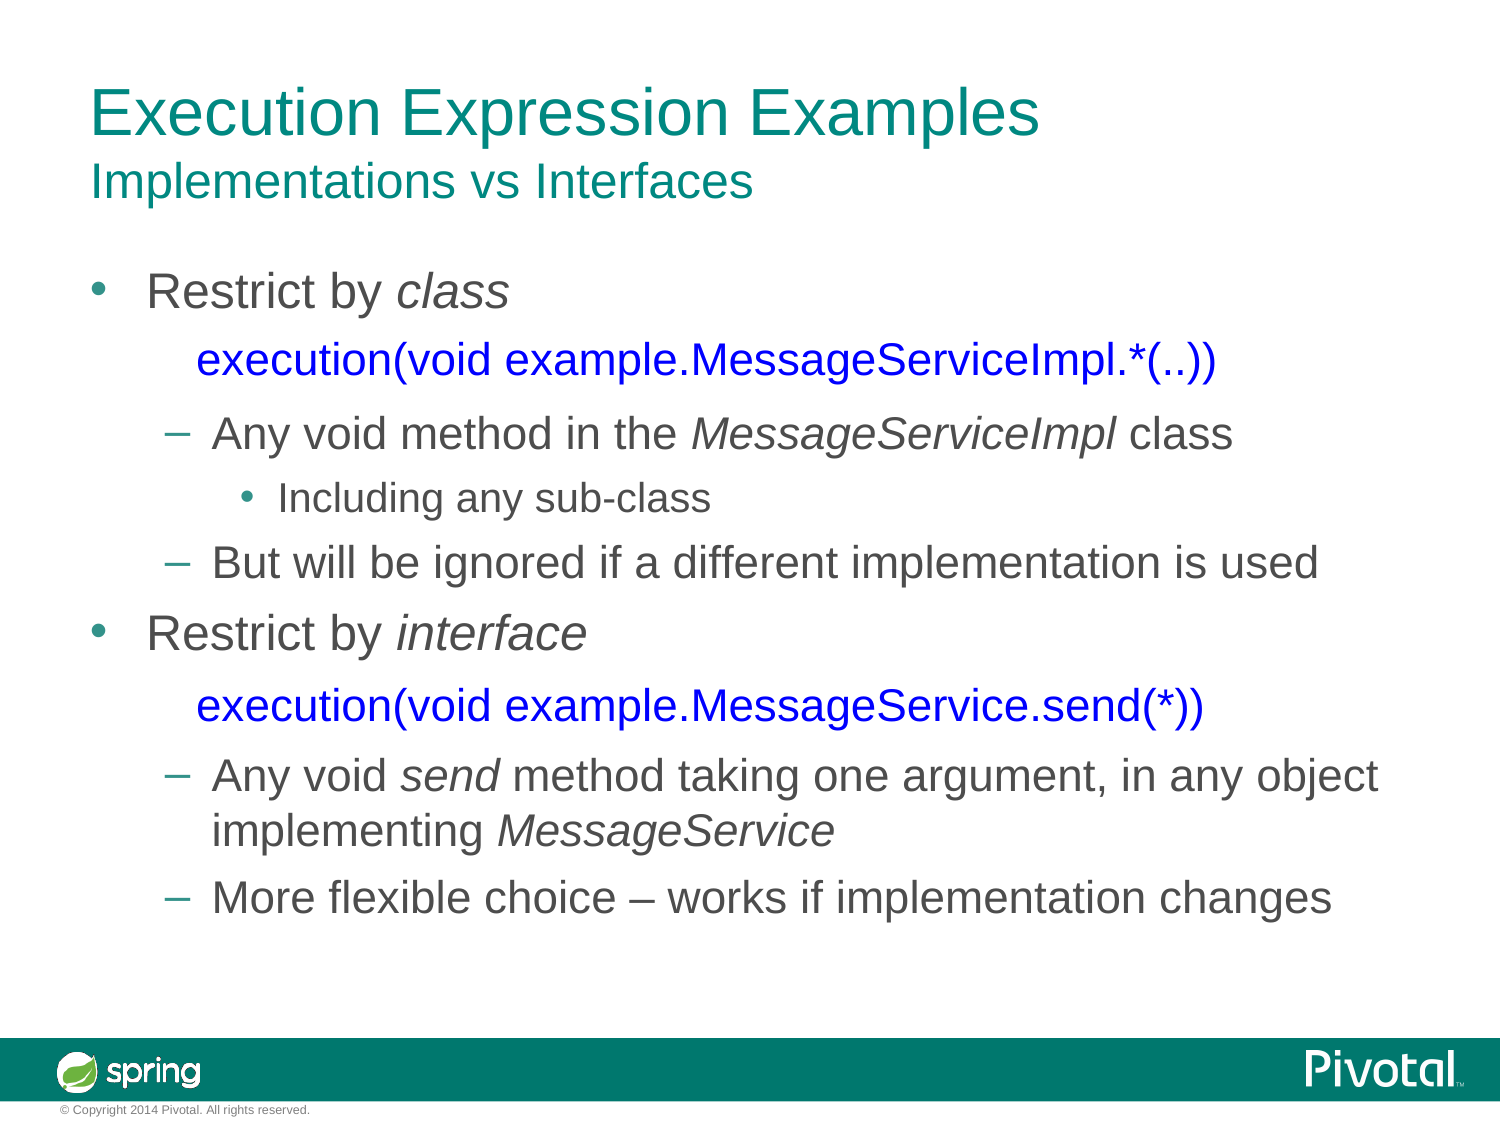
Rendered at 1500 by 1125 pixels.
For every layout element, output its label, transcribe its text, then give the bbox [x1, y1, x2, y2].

list Restrict by class Any void method in the MessageServiceImpl class Including any sub-class But will be ignored if a different implementation is used Restrict by interface Any void send method taking one argument, in any object implementing MessageService More flexible choice – works if implementation changes [75, 250, 1426, 931]
list [75, 651, 1330, 930]
title Execution Expression Examples Implementations vs Interfaces [75, 45, 1426, 233]
list execution(void example.MessageServiceImpl.*(..)) [181, 321, 1312, 405]
picture [32, 1041, 210, 1103]
picture [1306, 1050, 1464, 1087]
text_box [75, 538, 1090, 597]
